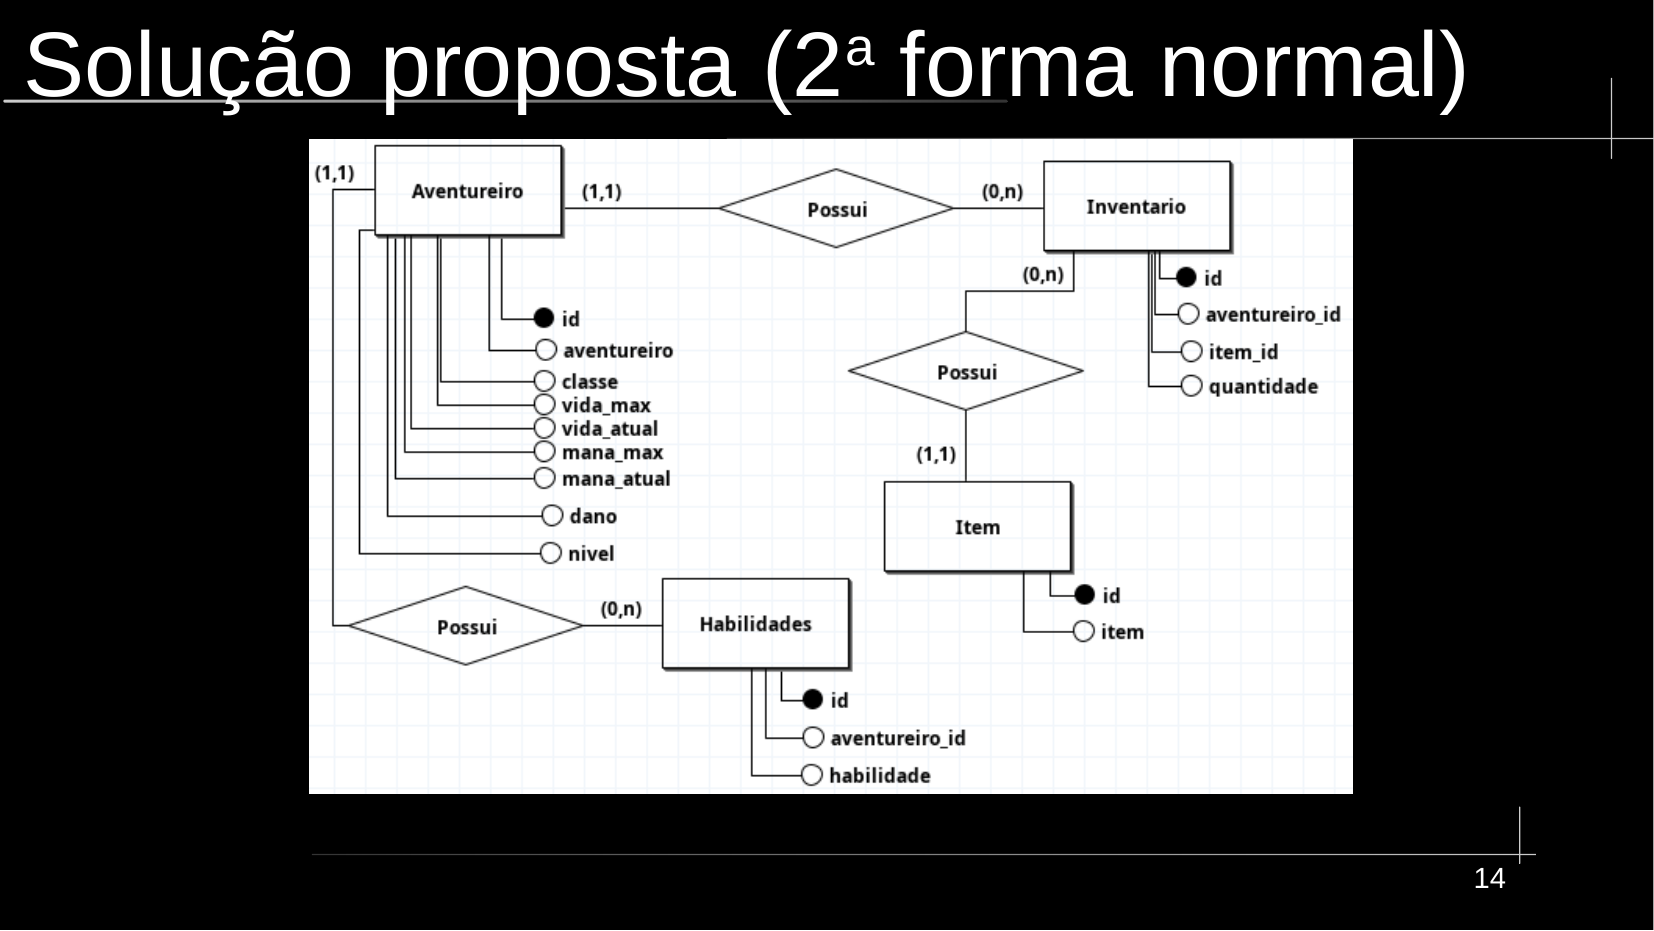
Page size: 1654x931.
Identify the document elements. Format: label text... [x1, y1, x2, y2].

picture [309, 139, 1353, 794]
title Solução proposta (2a forma normal) [23, 11, 1589, 119]
